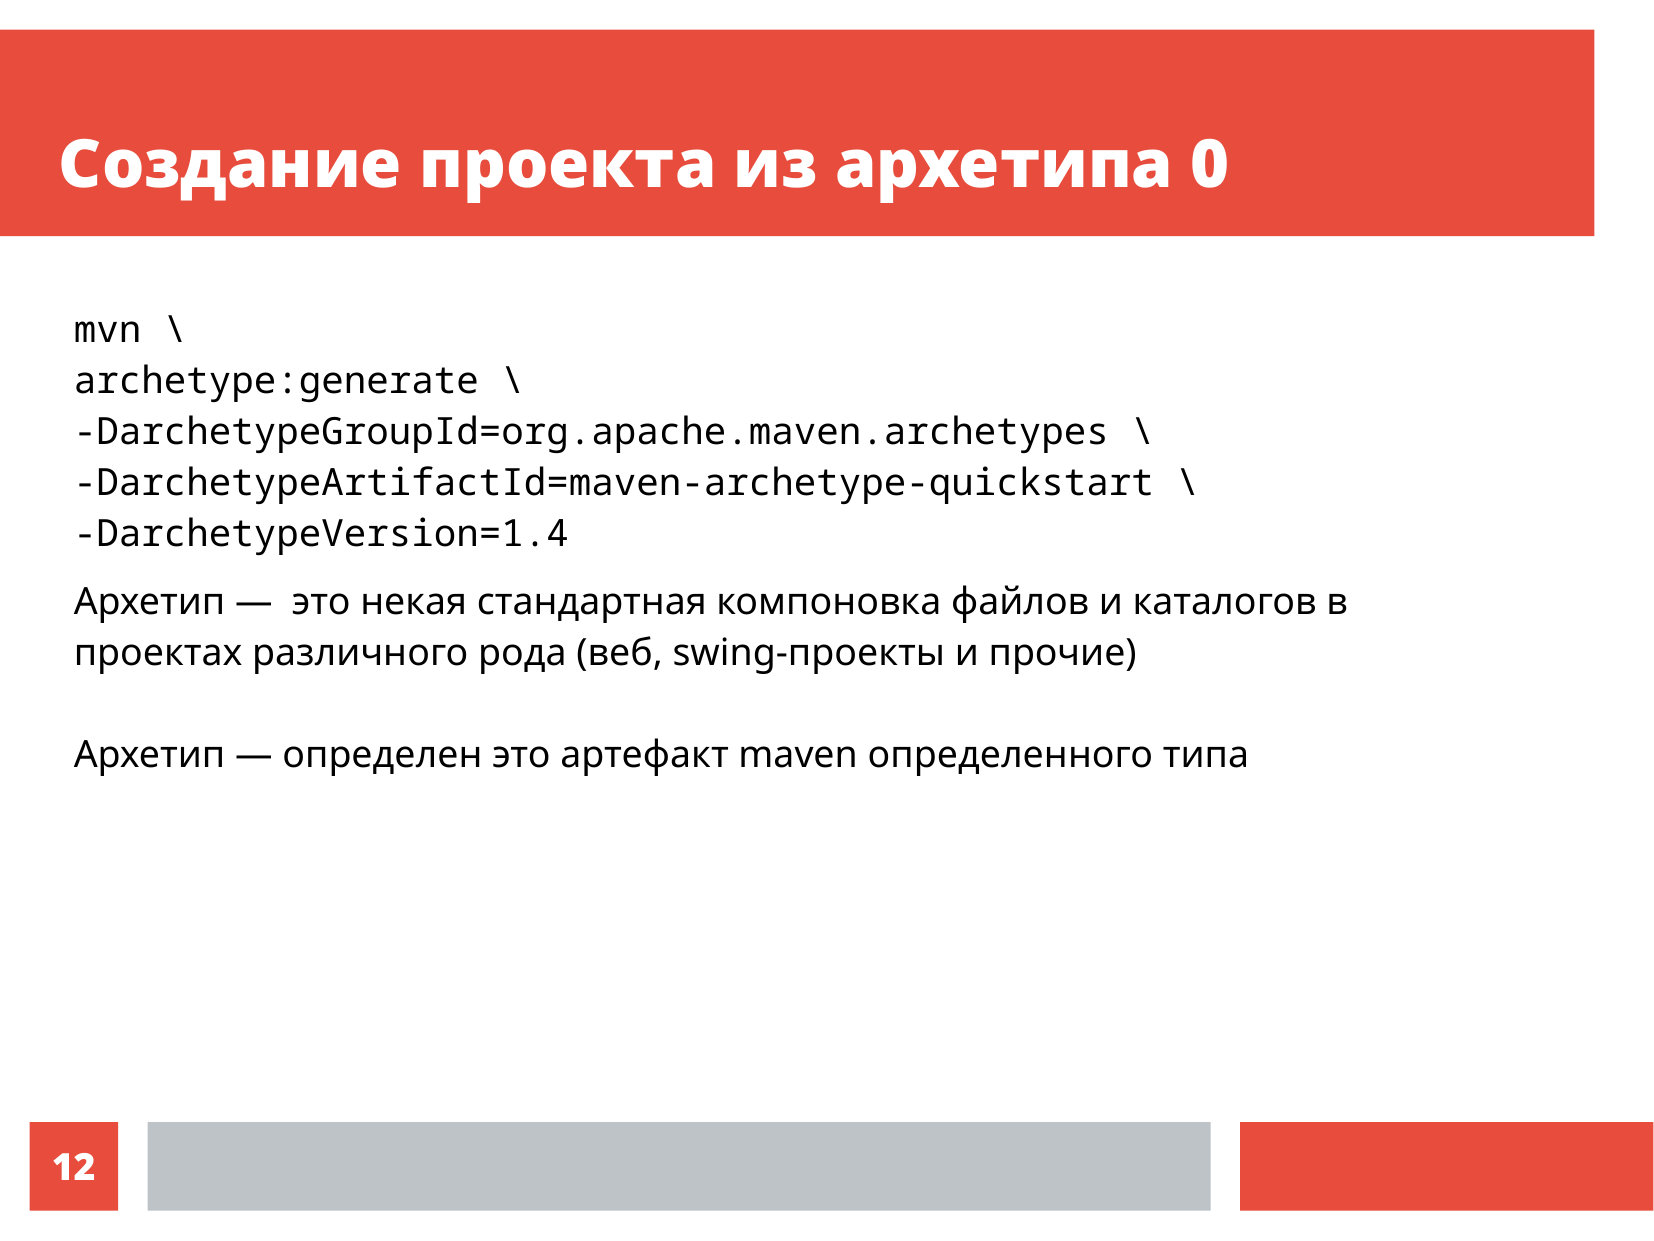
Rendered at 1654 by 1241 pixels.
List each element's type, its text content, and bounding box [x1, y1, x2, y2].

title Создание проекта из архетипа 0 [59, 59, 1595, 207]
text_box mvn \ archetype:generate \ -DarchetypeGroupId=org.apache.maven.archetypes \ -DarchetypeArtifactId=maven-archetype-quickstart \ -DarchetypeVersion=1.4 [59, 295, 1583, 532]
text_box Архетип — это некая стандартная компоновка файлов и каталогов в проектах различного рода (веб, swing-проекты и прочие) Архетип — определен это артефакт maven определенного типа [59, 566, 1465, 756]
